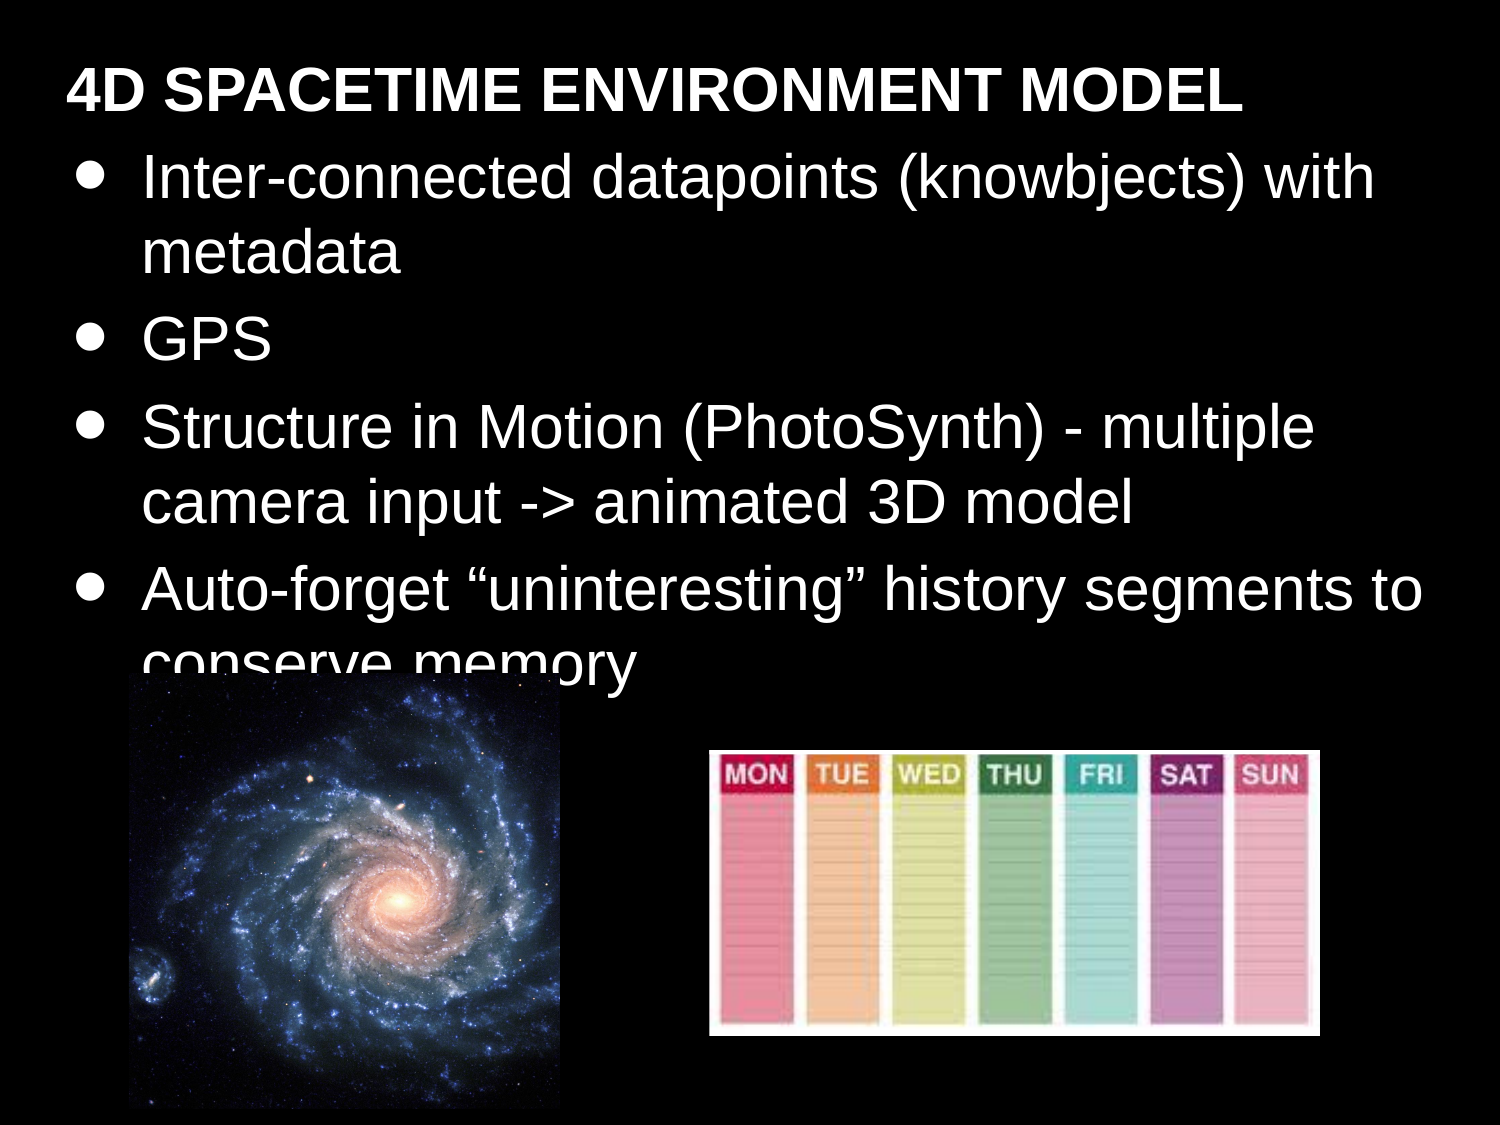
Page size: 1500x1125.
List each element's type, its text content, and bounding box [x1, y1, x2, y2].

text_box [688, 626, 1334, 1036]
text_box [128, 673, 560, 1109]
text_box 4D SPACETIME ENVIRONMENT MODEL Inter-connected datapoints (knowbjects) with metadata GPS Structure in Motion (PhotoSynth) - multiple camera input -> animated 3D model Auto-forget “uninteresting” history segments to conserve memory [51, 33, 1493, 681]
